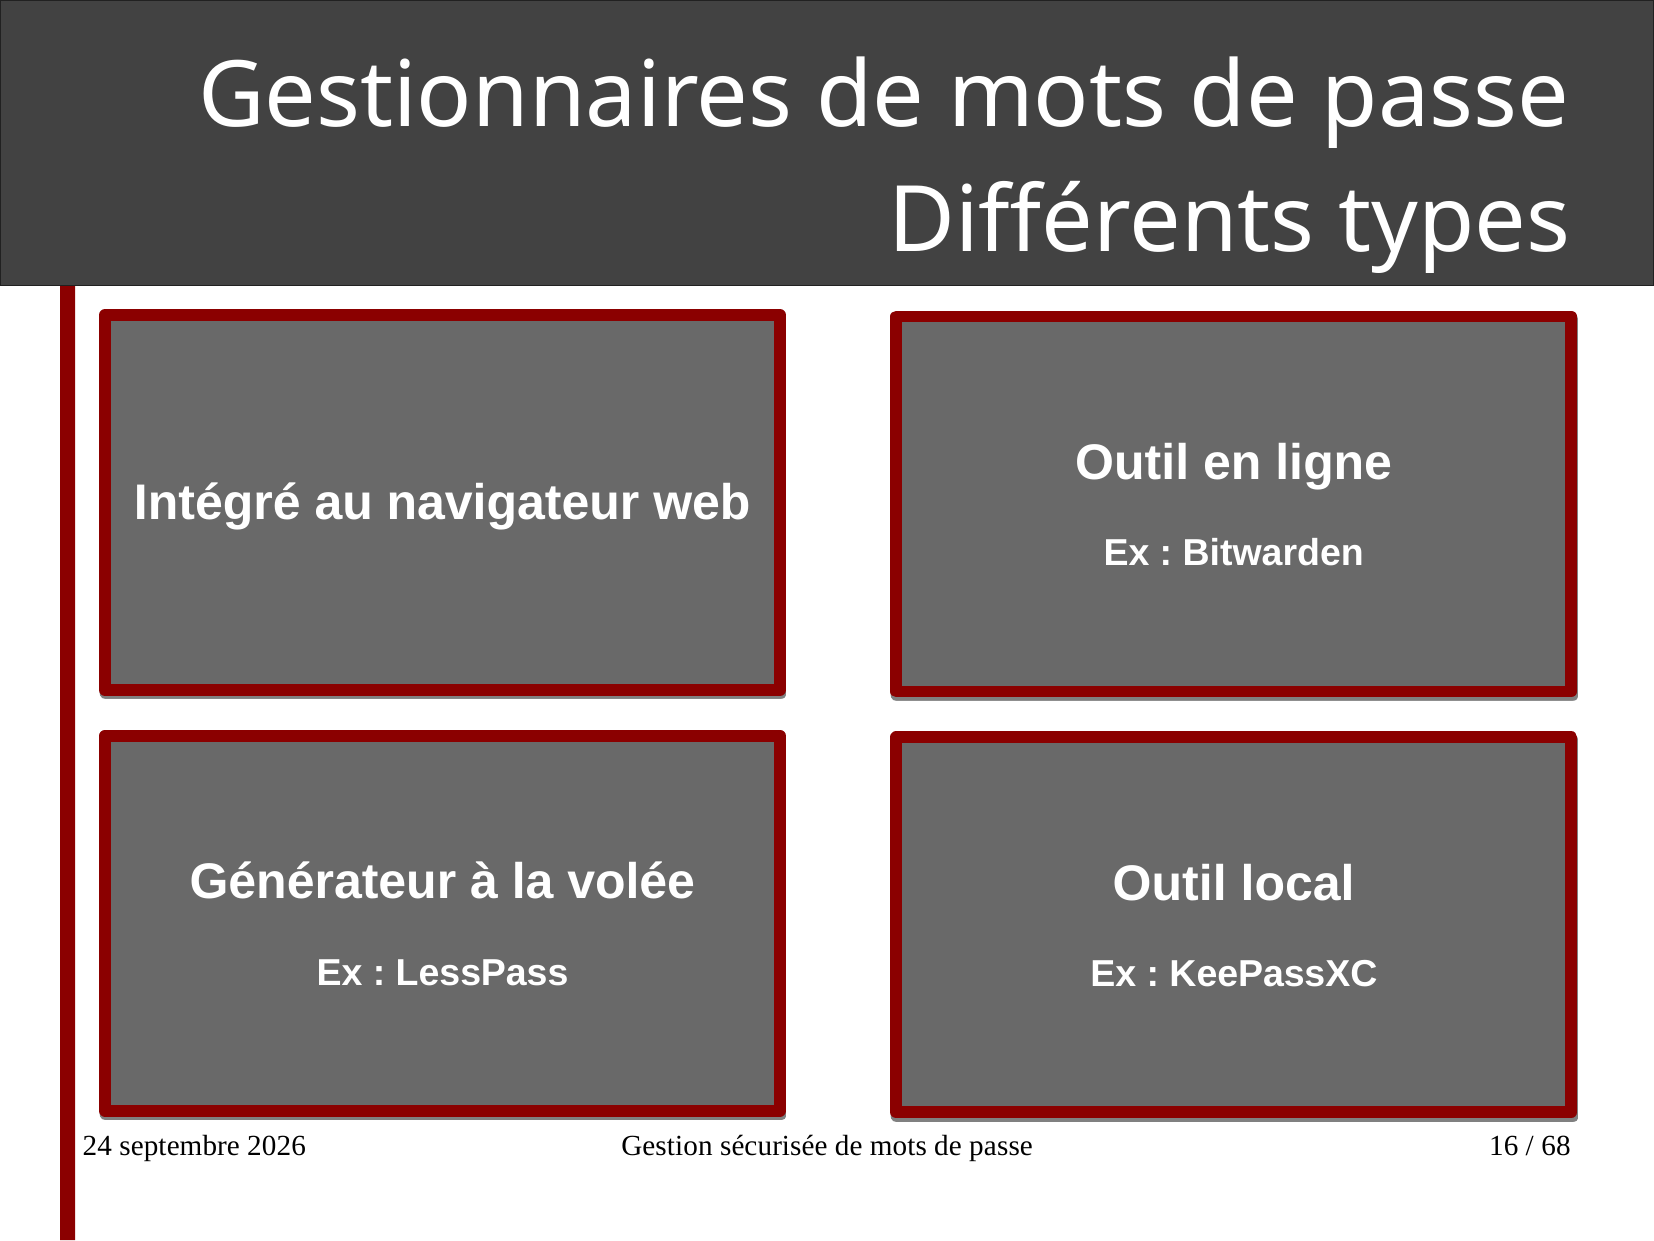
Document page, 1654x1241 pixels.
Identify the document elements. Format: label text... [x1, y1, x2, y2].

text_box Outil local Ex : KeePassXC [896, 737, 1572, 1113]
text_box Intégré au navigateur web [105, 315, 781, 691]
text_box Outil en ligne Ex : Bitwarden [896, 316, 1572, 692]
text_box Générateur à la volée Ex : LessPass [105, 735, 781, 1111]
title Gestionnaires de mots de passe Différents types [82, 27, 1571, 279]
